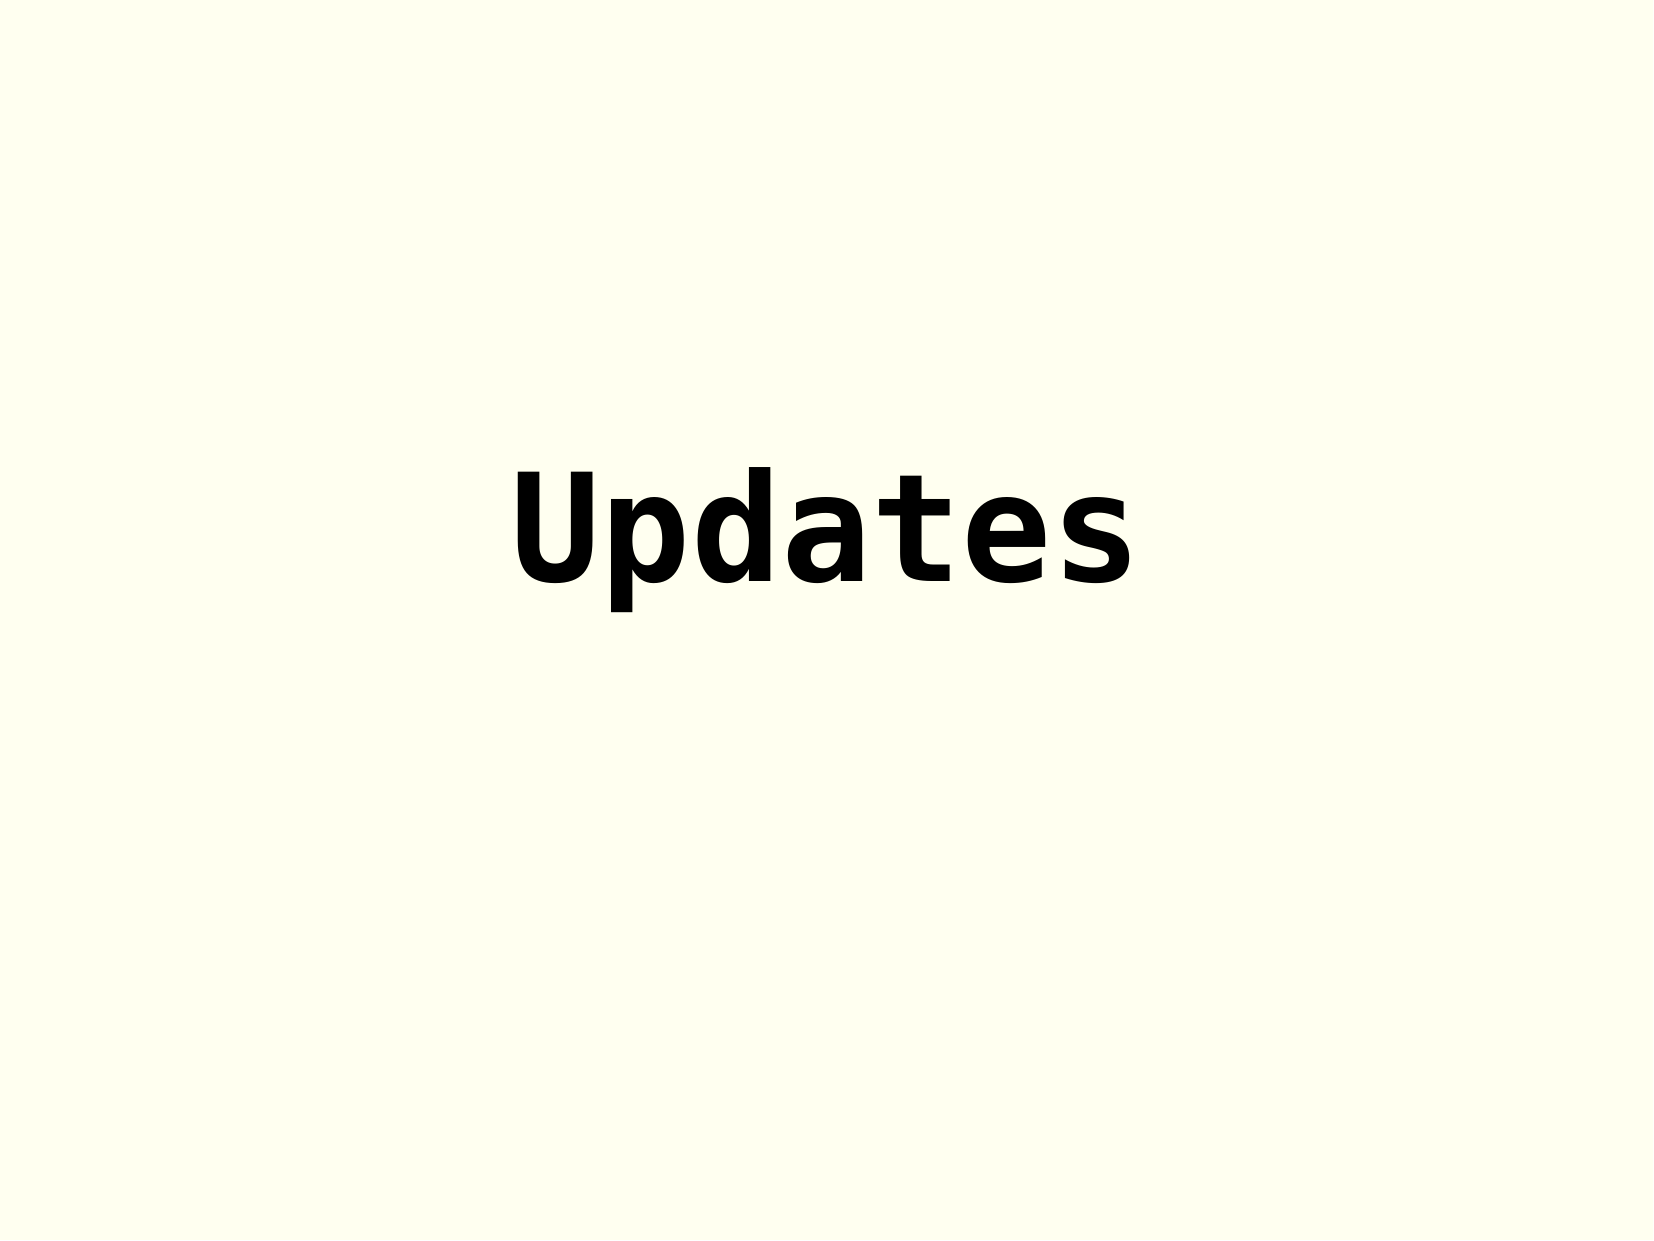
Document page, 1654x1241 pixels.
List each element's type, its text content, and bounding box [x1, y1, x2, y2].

subtitle Updates [82, 49, 1571, 1010]
